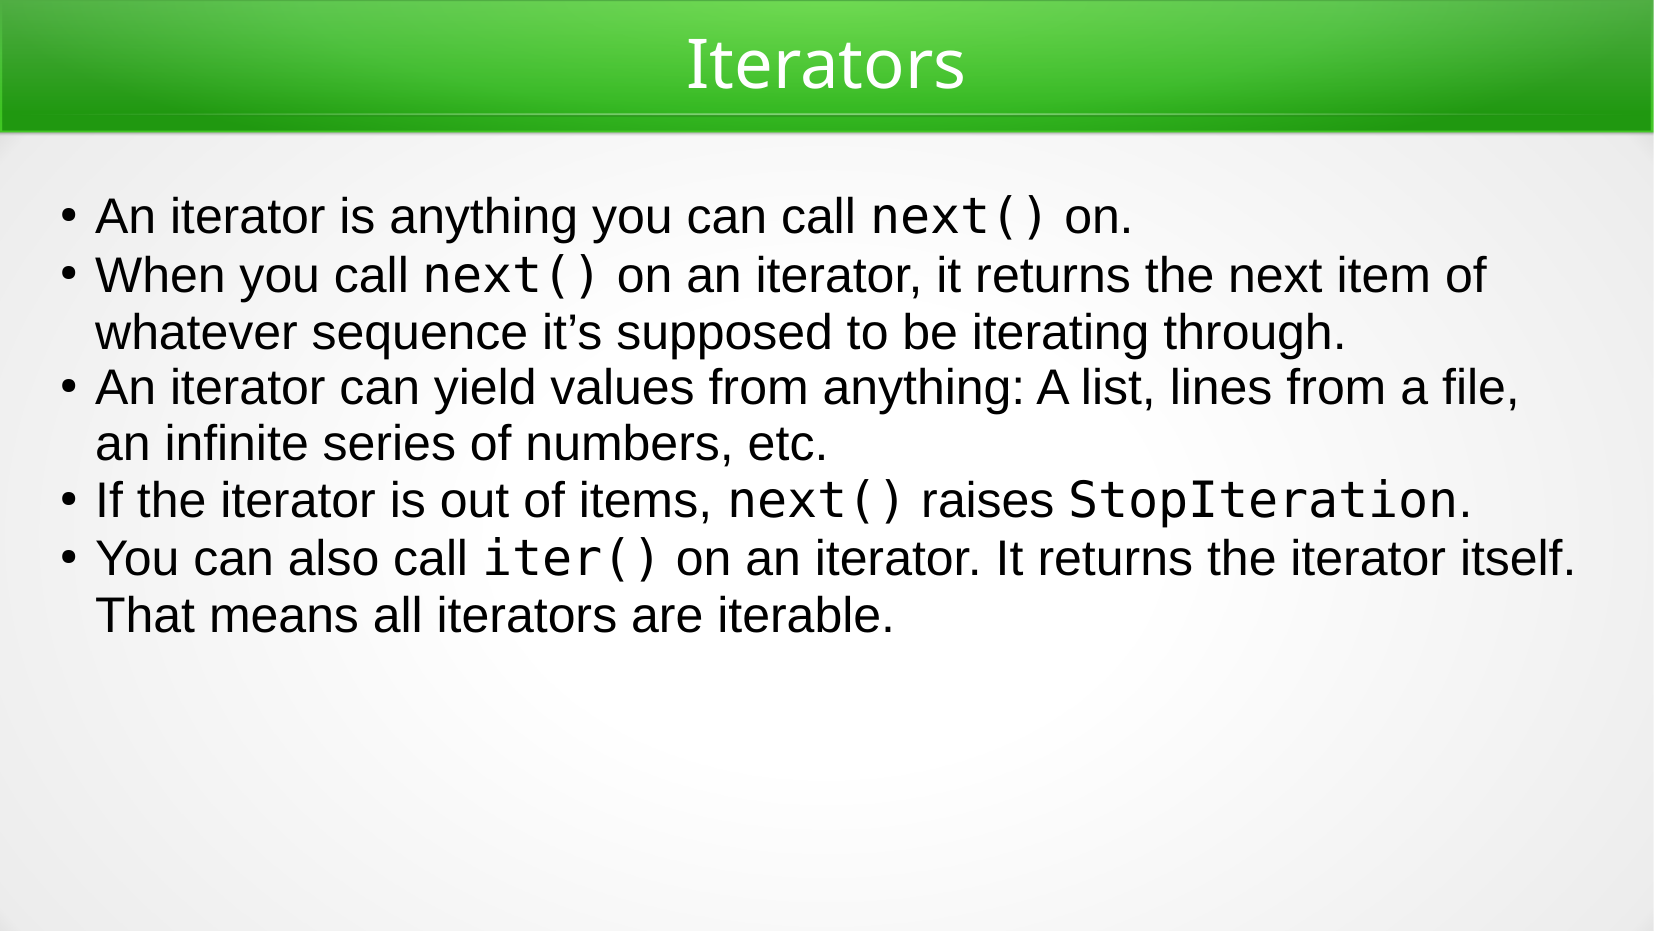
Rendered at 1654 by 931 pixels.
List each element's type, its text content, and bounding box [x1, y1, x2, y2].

picture [0, 0, 1654, 931]
text_box An iterator is anything you can call next() on. When you call next() on an iterator, it returns the next item of whatever sequence it’s supposed to be iterating through. An iterator can yield values from anything: A list, lines from a file, an infinite series of numbers, etc. If the iterator is out of items, next() raises StopIteration. You can also call iter() on an iterator. It returns the iterator itself. That means all iterators are iterable. [45, 180, 1606, 778]
title Iterators [82, 8, 1571, 116]
